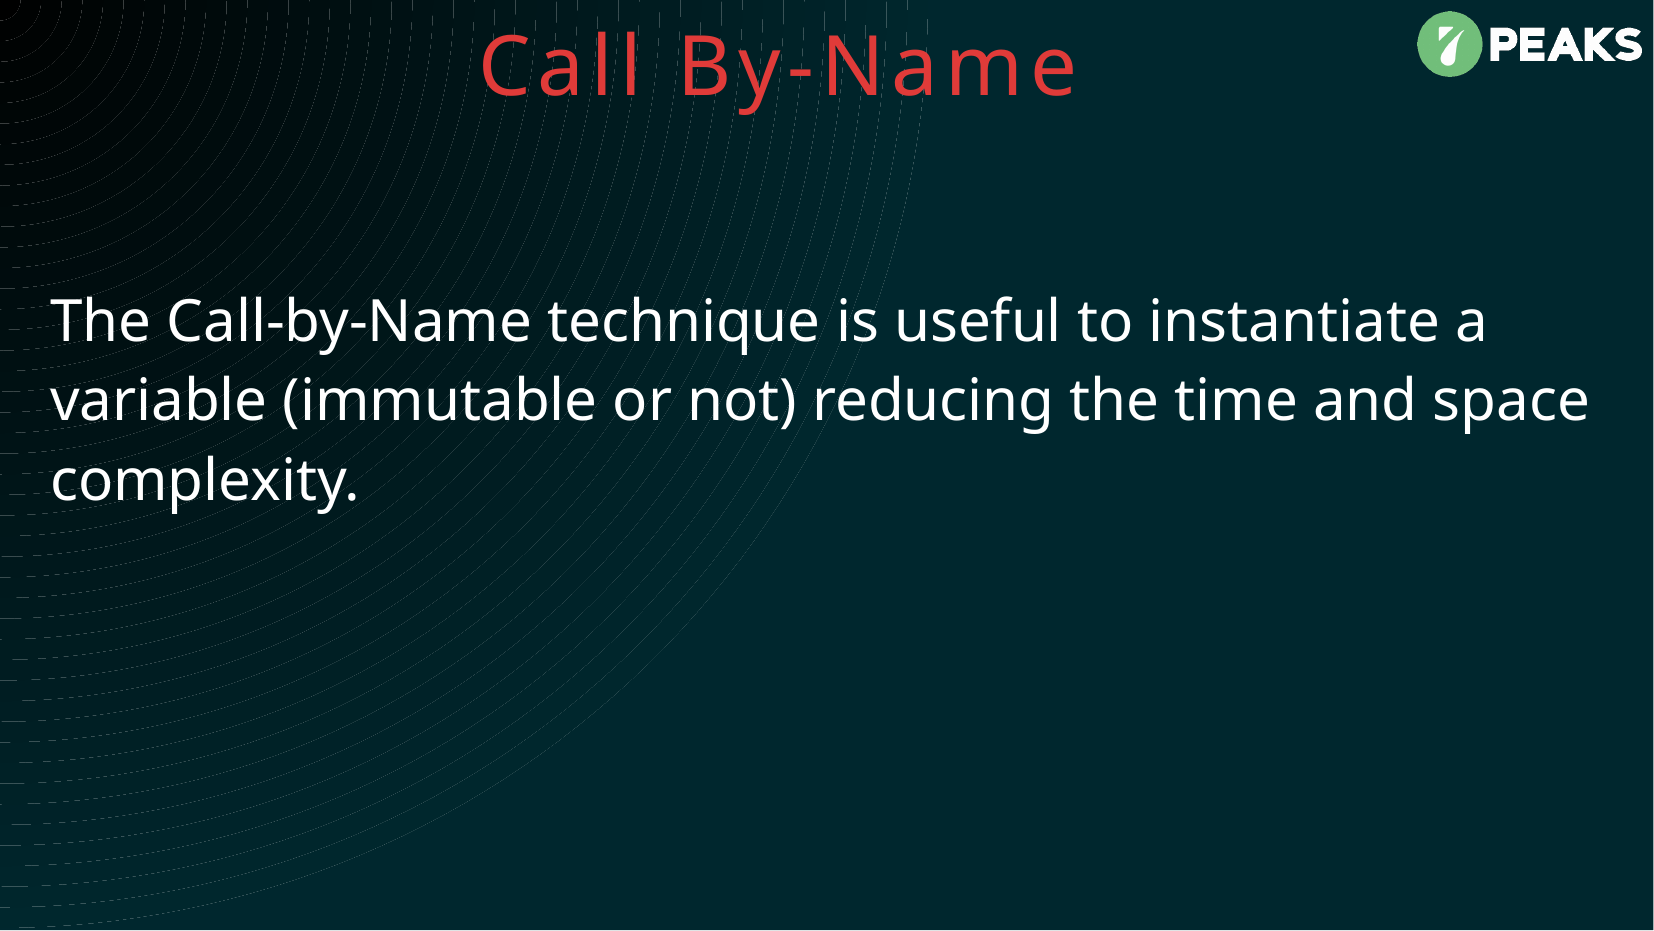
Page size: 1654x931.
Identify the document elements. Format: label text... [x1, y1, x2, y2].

text_box Call By-Name [463, 0, 1190, 142]
picture [1417, 11, 1642, 77]
text_box The Call-by-Name technique is useful to instantiate a variable (immutable or not) reducing the time and space complexity. [35, 271, 1619, 659]
